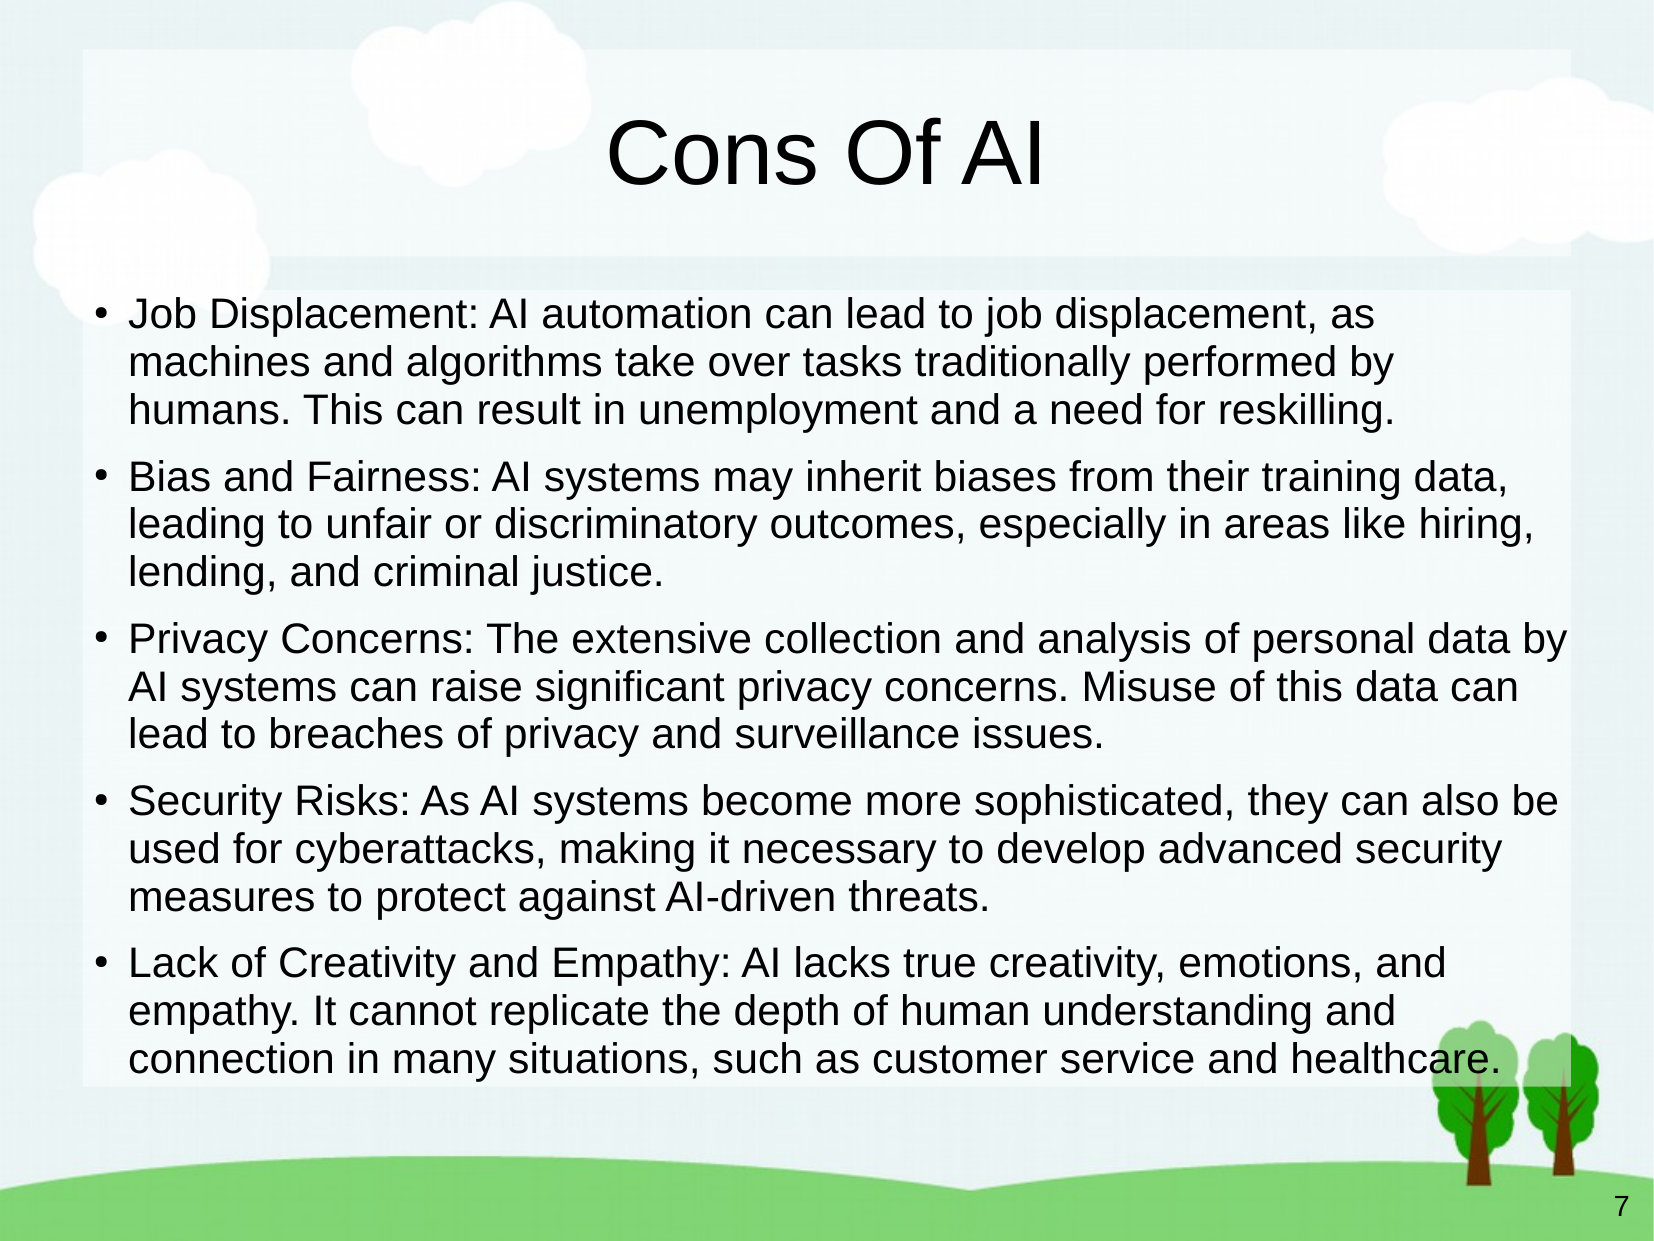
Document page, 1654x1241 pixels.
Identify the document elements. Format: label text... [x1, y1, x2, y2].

picture [0, 0, 1654, 1241]
list Job Displacement: AI automation can lead to job displacement, as machines and algorithms take over tasks traditionally performed by humans. This can result in unemployment and a need for reskilling. Bias and Fairness: AI systems may inherit biases from their training data, leading to unfair or discriminatory outcomes, especially in areas like hiring, lending, and criminal justice. Privacy Concerns: The extensive collection and analysis of personal data by AI systems can raise significant privacy concerns. Misuse of this data can lead to breaches of privacy and surveillance issues. Security Risks: As AI systems become more sophisticated, they can also be used for cyberattacks, making it necessary to develop advanced security measures to protect against AI-driven threats. Lack of Creativity and Empathy: AI lacks true creativity, emotions, and empathy. It cannot replicate the depth of human understanding and connection in many situations, such as customer service and healthcare. [82, 290, 1571, 1087]
title Cons Of AI [82, 49, 1571, 257]
